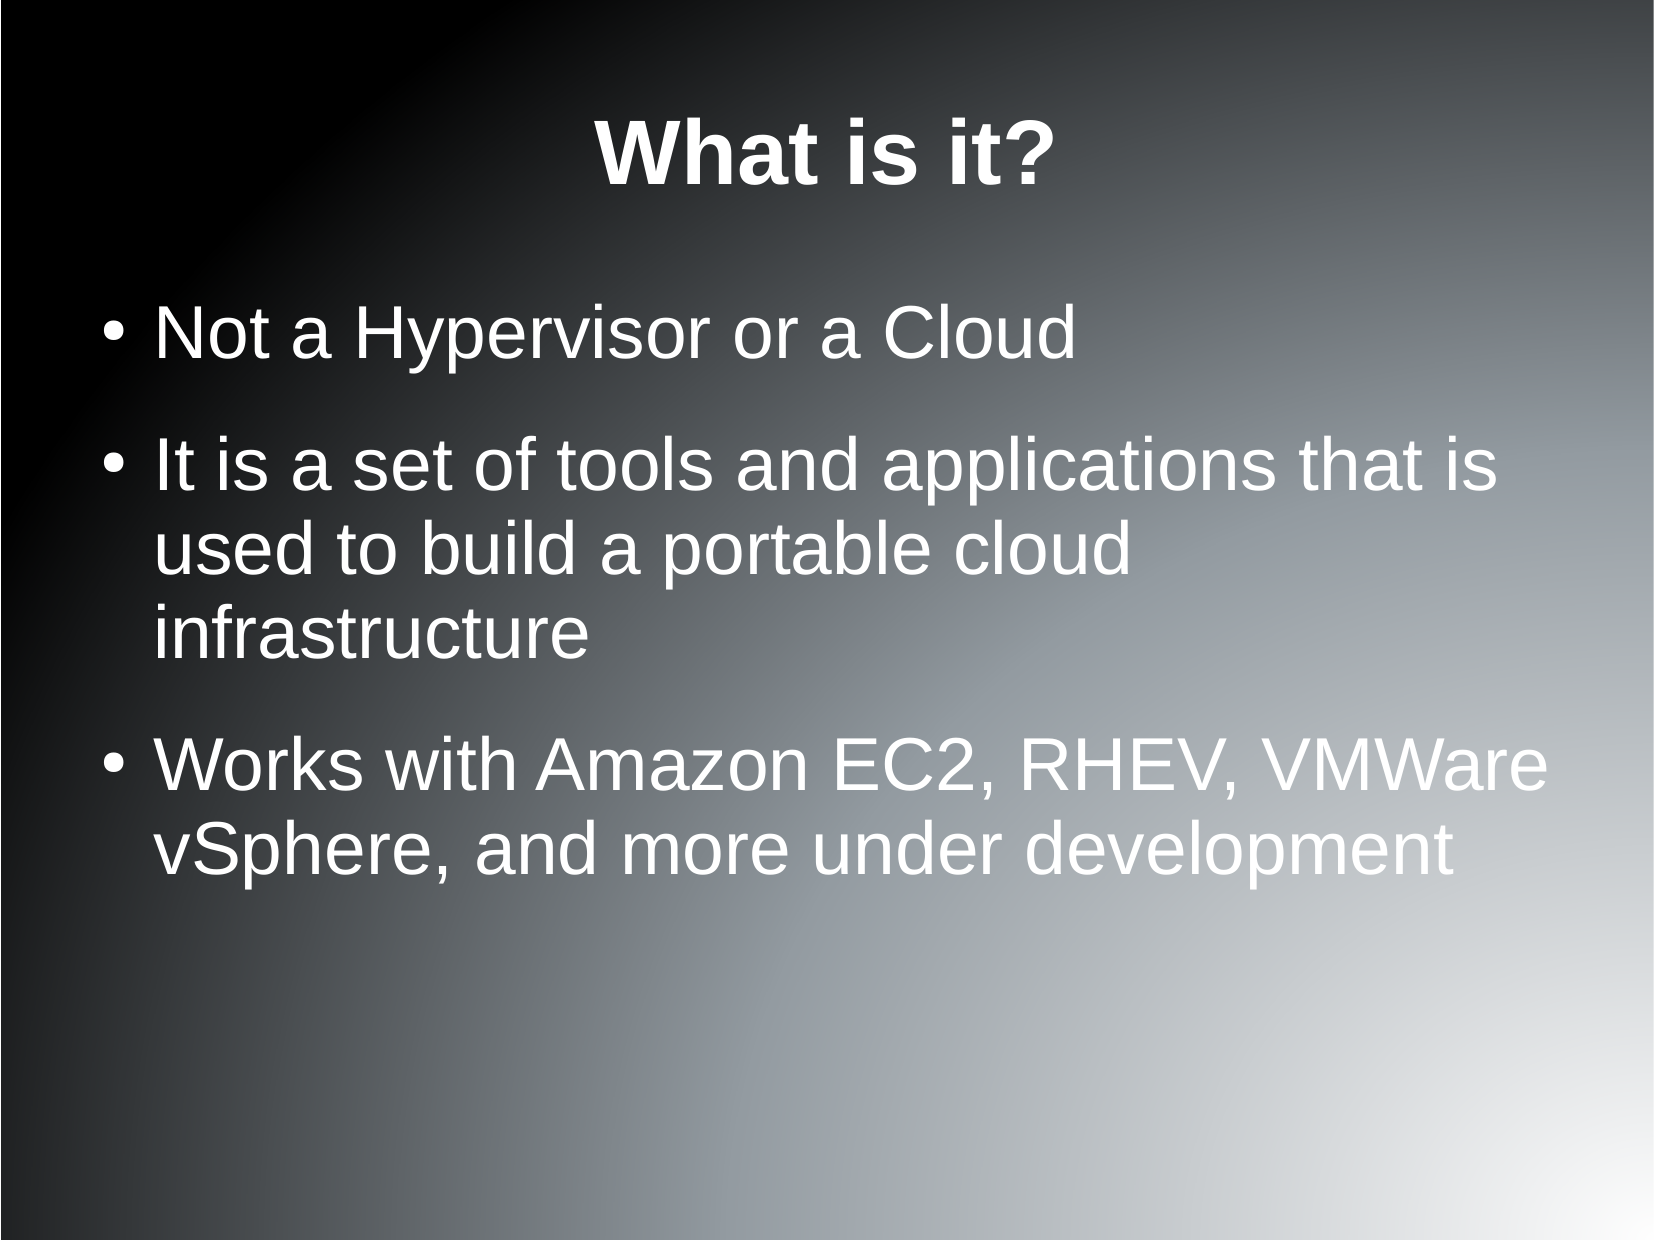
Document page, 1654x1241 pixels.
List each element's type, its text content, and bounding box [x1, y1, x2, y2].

list Not a Hypervisor or a Cloud It is a set of tools and applications that is used to build a portable cloud infrastructure Works with Amazon EC2, RHEV, VMWare vSphere, and more under development [82, 290, 1571, 1109]
title What is it? [82, 49, 1571, 257]
picture [1, 0, 1654, 1240]
